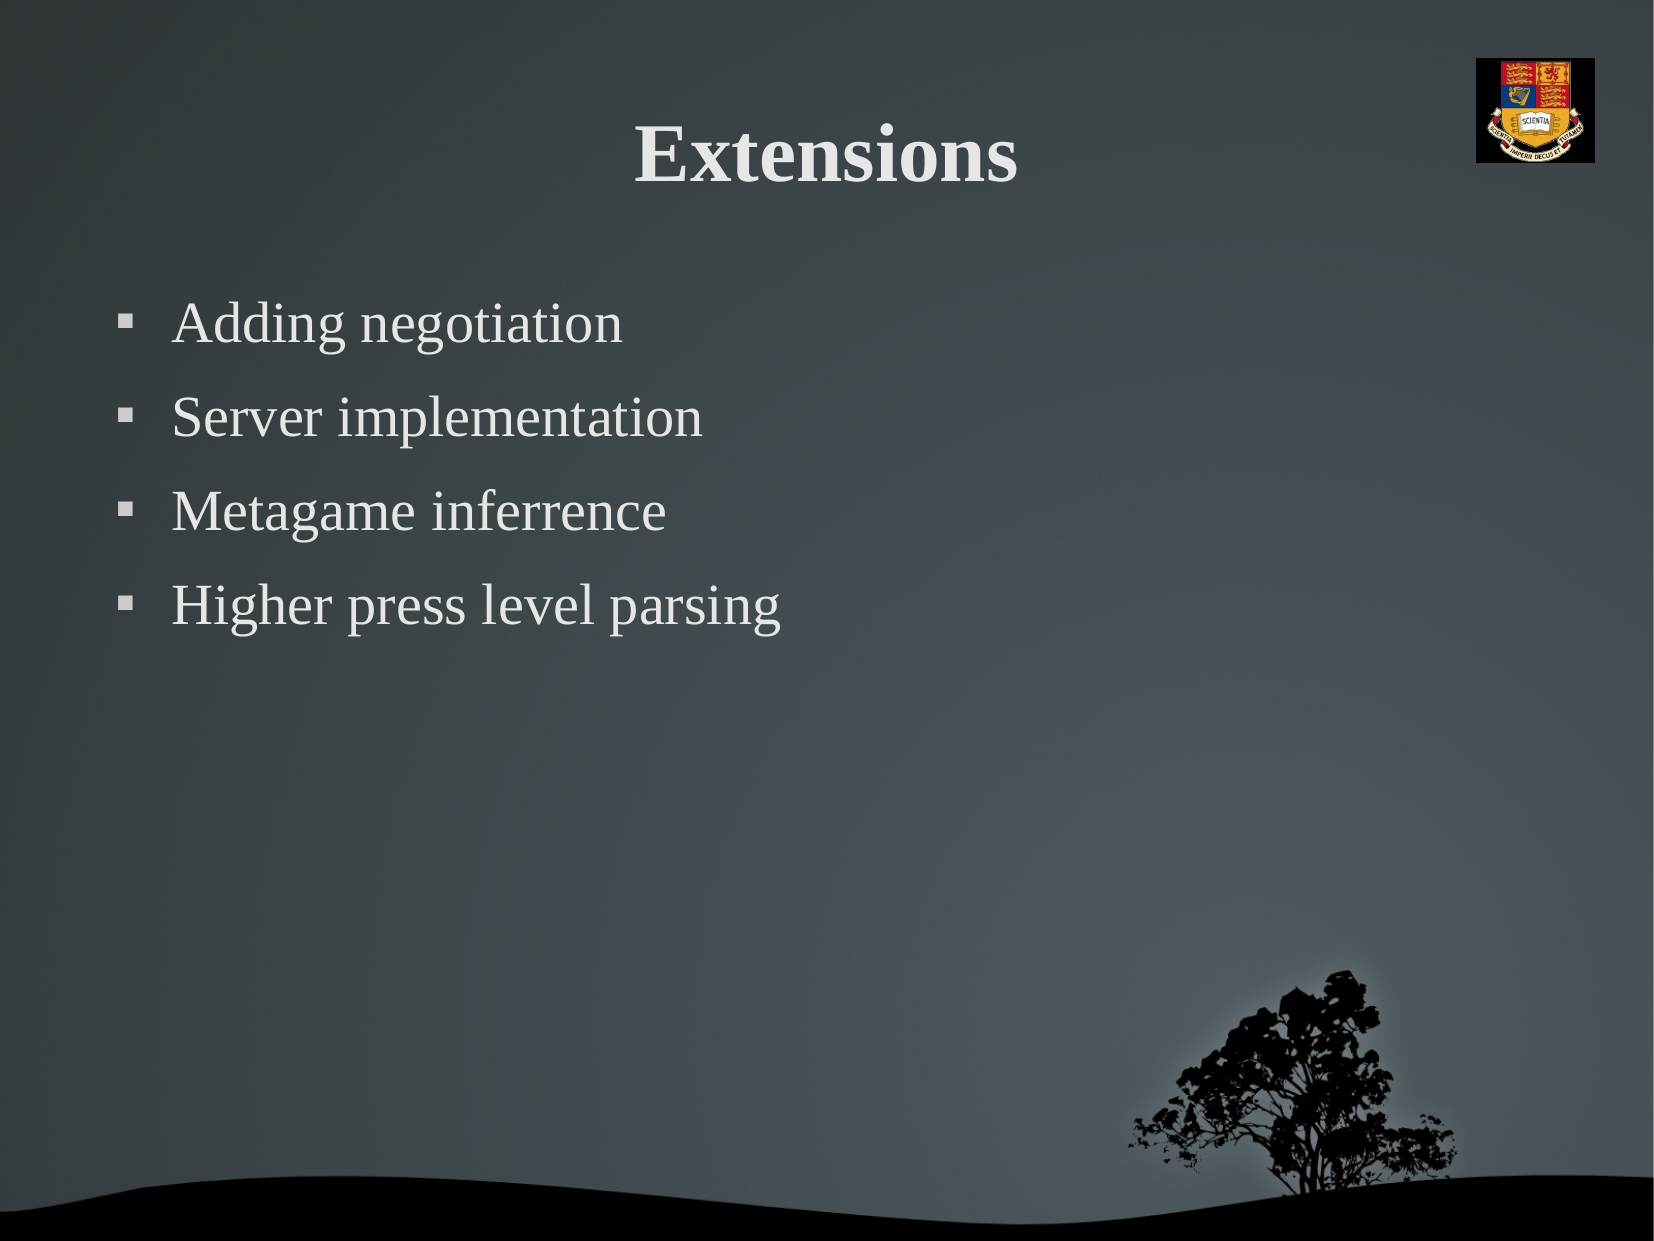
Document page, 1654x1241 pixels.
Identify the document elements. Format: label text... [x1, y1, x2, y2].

list Adding negotiation Server implementation Metagame inferrence Higher press level parsing [82, 290, 1571, 1109]
title Extensions [82, 49, 1571, 257]
picture [0, 0, 1654, 1241]
